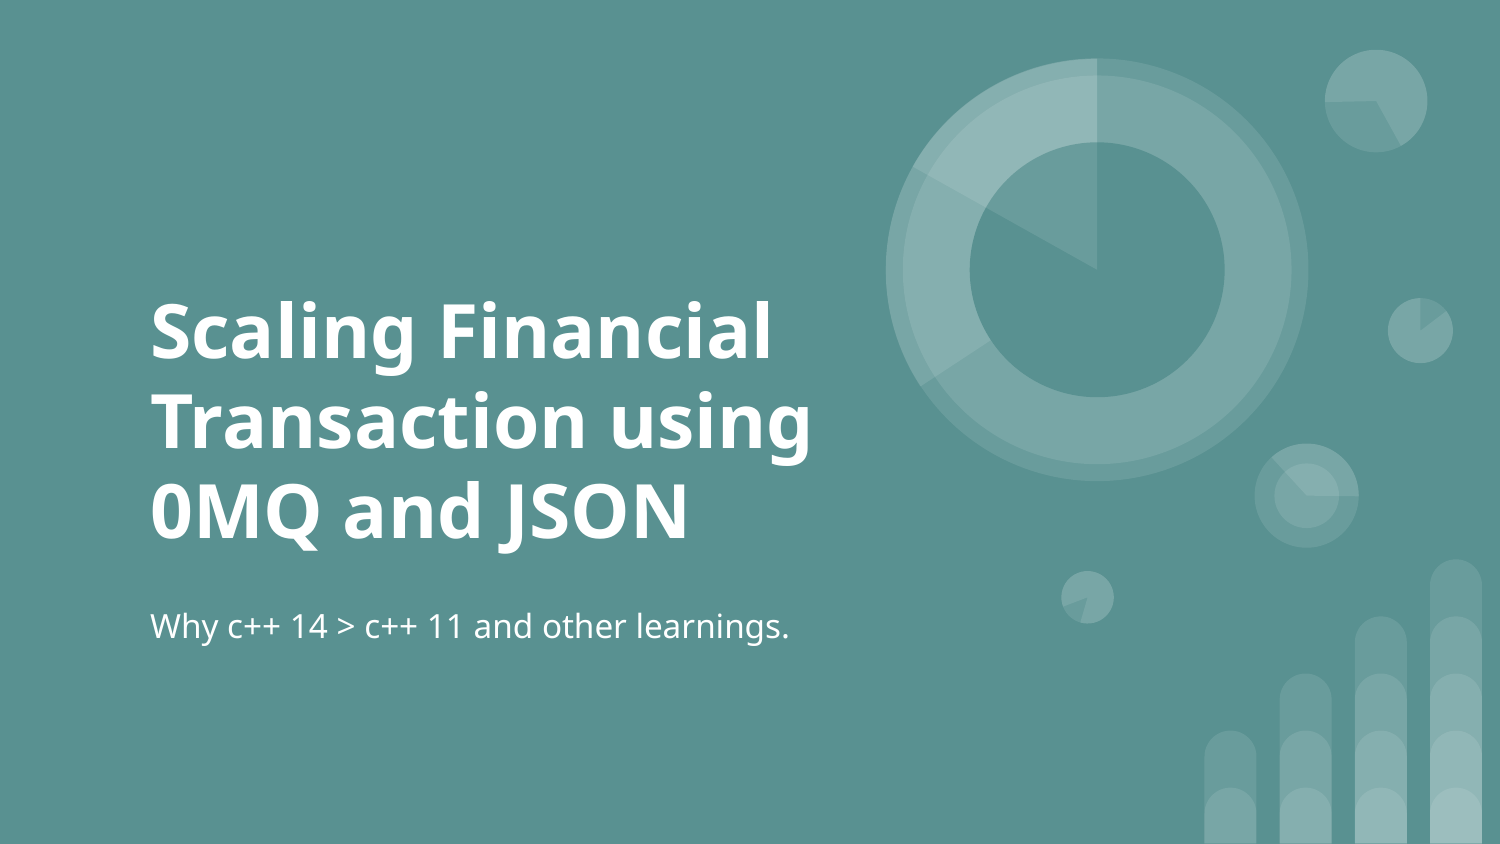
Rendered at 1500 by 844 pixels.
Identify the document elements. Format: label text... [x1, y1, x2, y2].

title Scaling Financial Transaction using 0MQ and JSON [135, 264, 834, 572]
subtitle Why c++ 14 > c++ 11 and other learnings. [135, 589, 834, 704]
